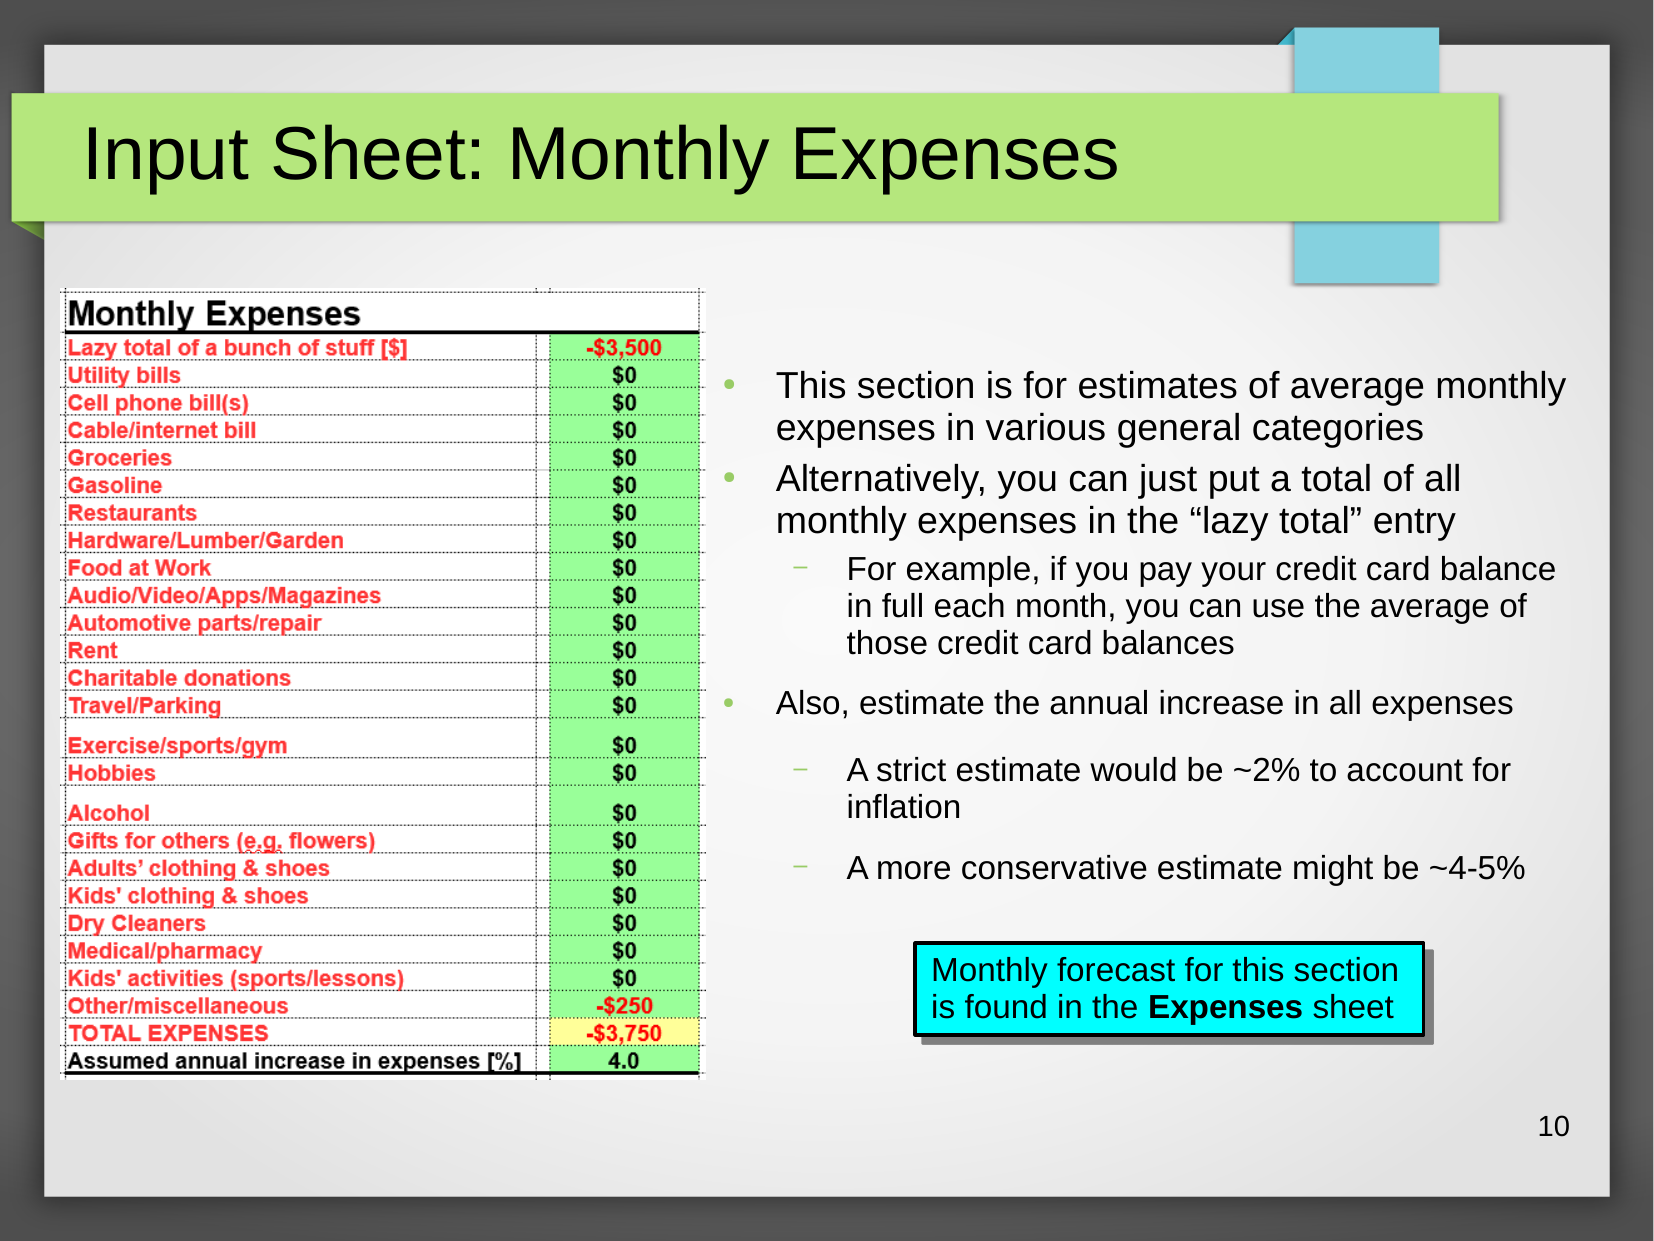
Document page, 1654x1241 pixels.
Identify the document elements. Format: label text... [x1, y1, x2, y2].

title Input Sheet: Monthly Expenses [82, 94, 1264, 213]
picture [0, 0, 1654, 1241]
text_box Monthly forecast for this section is found in the Expenses sheet [915, 943, 1424, 1036]
list This section is for estimates of average monthly expenses in various general categories Alternatively, you can just put a total of all monthly expenses in the “lazy total” entry For example, if you pay your credit card balance in full each month, you can use the average of those credit card balances Also, estimate the annual increase in all expenses A strict estimate would be ~2% to account for inflation A more conservative estimate might be ~4-5% [705, 364, 1576, 917]
